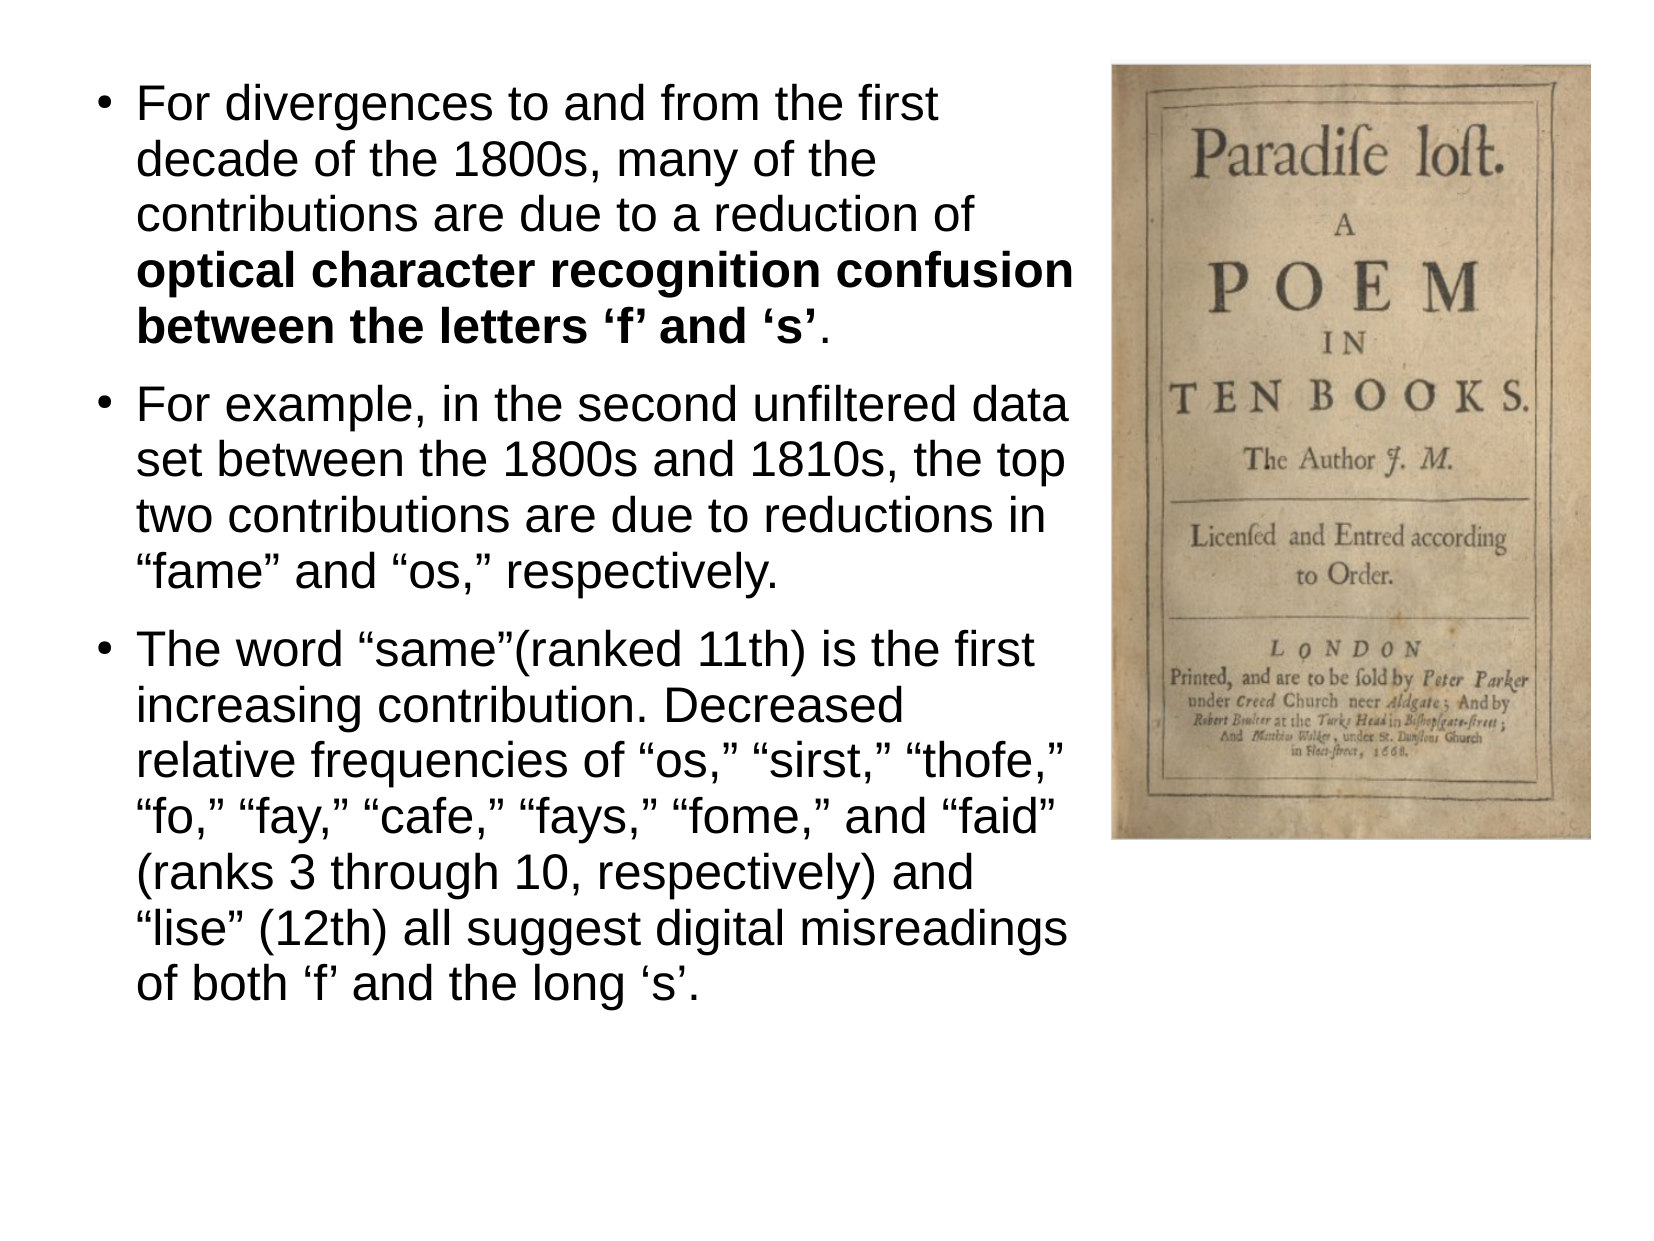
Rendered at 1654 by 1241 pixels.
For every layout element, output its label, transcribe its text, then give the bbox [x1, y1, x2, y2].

list For divergences to and from the first decade of the 1800s, many of the contributions are due to a reduction of optical character recognition confusion between the letters ‘f’ and ‘s’. For example, in the second unfiltered data set between the 1800s and 1810s, the top two contributions are due to reductions in “fame” and “os,” respectively. The word “same”(ranked 11th) is the first increasing contribution. Decreased relative frequencies of “os,” “sirst,” “thofe,” “fo,” “fay,” “cafe,” “fays,” “fome,” and “faid” (ranks 3 through 10, respectively) and “lise” (12th) all suggest digital misreadings of both ‘f’ and the long ‘s’. [82, 75, 1081, 1126]
picture [1110, 59, 1591, 841]
